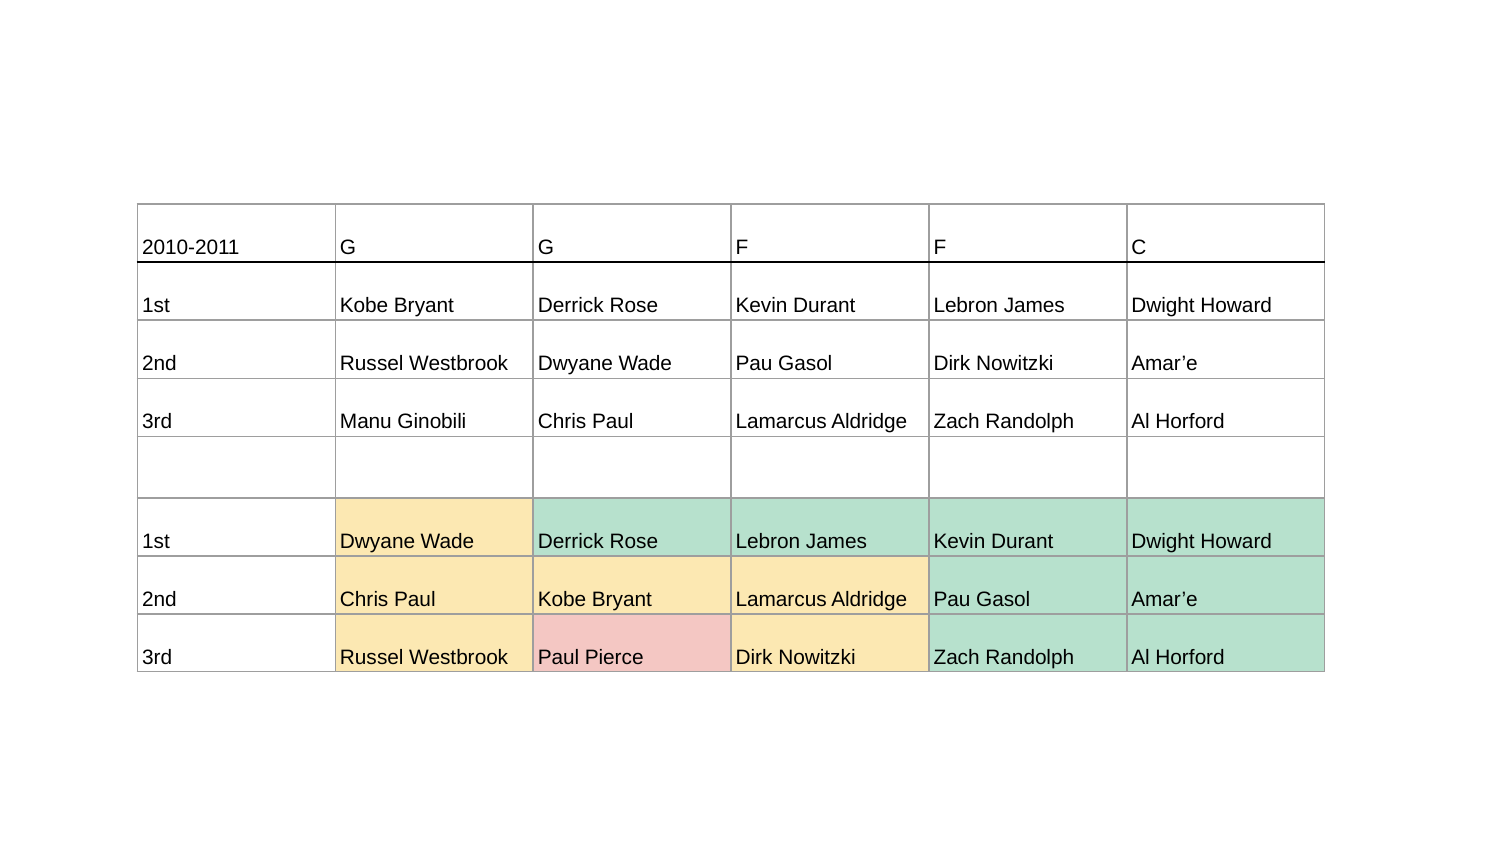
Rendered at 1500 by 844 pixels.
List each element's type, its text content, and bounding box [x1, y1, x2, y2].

table_header C [1128, 205, 1324, 261]
table_cell Al Horford [1128, 379, 1324, 436]
table_cell Dwight Howard [1128, 263, 1324, 319]
table_cell 2nd [138, 321, 335, 378]
table_cell Chris Paul [336, 557, 532, 613]
table_cell 3rd [138, 615, 335, 671]
table_cell 1st [138, 263, 335, 319]
table_cell Zach Randolph [930, 615, 1126, 671]
table_cell Russel Westbrook [336, 321, 532, 378]
table_cell Manu Ginobili [336, 379, 532, 436]
table_cell Kobe Bryant [336, 263, 532, 319]
table_cell Al Horford [1128, 615, 1324, 671]
table_cell [534, 437, 730, 497]
table_cell Lebron James [930, 263, 1126, 319]
table_cell Pau Gasol [732, 321, 928, 378]
table_header G [534, 205, 730, 261]
table_cell [336, 437, 532, 497]
table_cell [138, 437, 335, 497]
table_cell Pau Gasol [930, 557, 1126, 613]
table_header F [930, 205, 1126, 261]
table_cell 3rd [138, 379, 335, 436]
table_cell [1128, 437, 1324, 497]
table_cell Derrick Rose [534, 499, 730, 555]
table_cell Lebron James [732, 499, 928, 555]
table_cell Dirk Nowitzki [930, 321, 1126, 378]
table_header F [732, 205, 928, 261]
table_cell Lamarcus Aldridge [732, 379, 928, 436]
table_cell Chris Paul [534, 379, 730, 436]
table_cell Dwyane Wade [534, 321, 730, 378]
table_cell Kobe Bryant [534, 557, 730, 613]
table_cell [732, 437, 928, 497]
table_cell Paul Pierce [534, 615, 730, 671]
table_cell Amar’e [1128, 557, 1324, 613]
table_cell Kevin Durant [930, 499, 1126, 555]
table_cell 1st [138, 499, 335, 555]
table_cell Amar’e [1128, 321, 1324, 378]
table_cell Derrick Rose [534, 263, 730, 319]
table_cell Dwyane Wade [336, 499, 532, 555]
table_header G [336, 205, 532, 261]
table_header 2010-2011 [138, 205, 335, 261]
table_cell Kevin Durant [732, 263, 928, 319]
table_cell [930, 437, 1126, 497]
table_cell Lamarcus Aldridge [732, 557, 928, 613]
table_cell Dirk Nowitzki [732, 615, 928, 671]
table_cell Zach Randolph [930, 379, 1126, 436]
table_cell Dwight Howard [1128, 499, 1324, 555]
table_cell 2nd [138, 557, 335, 613]
table_cell Russel Westbrook [336, 615, 532, 671]
